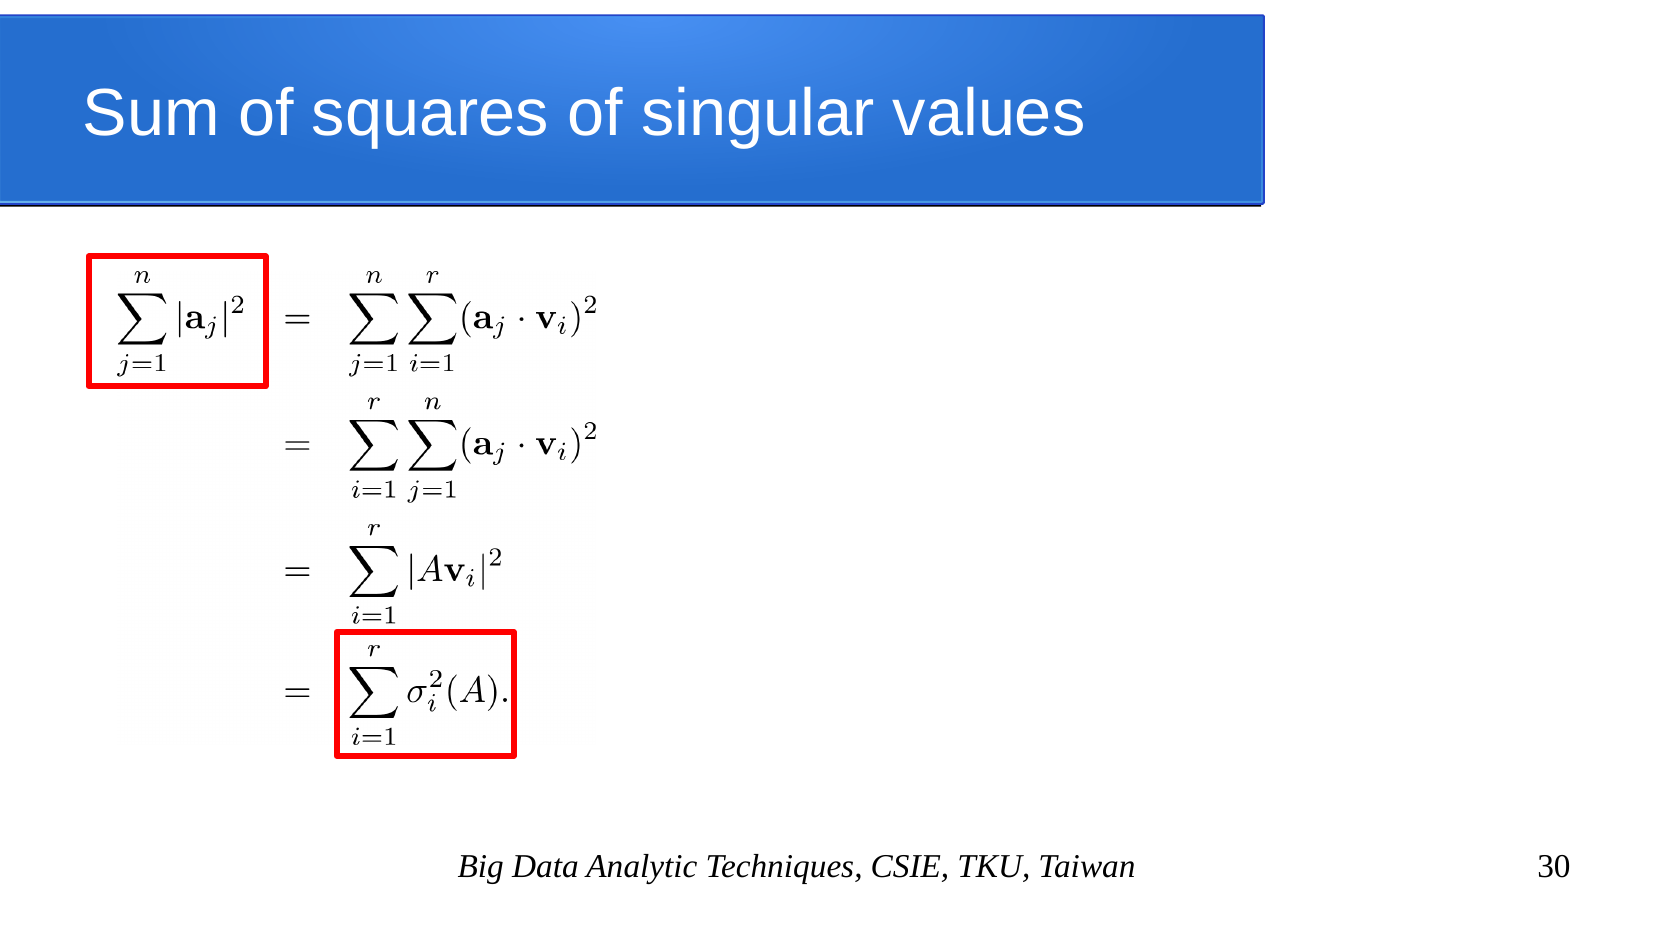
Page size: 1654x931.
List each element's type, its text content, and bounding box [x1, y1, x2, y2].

title Sum of squares of singular values [82, 35, 1235, 189]
picture [117, 271, 596, 745]
picture [340, 635, 511, 745]
picture [117, 271, 263, 383]
